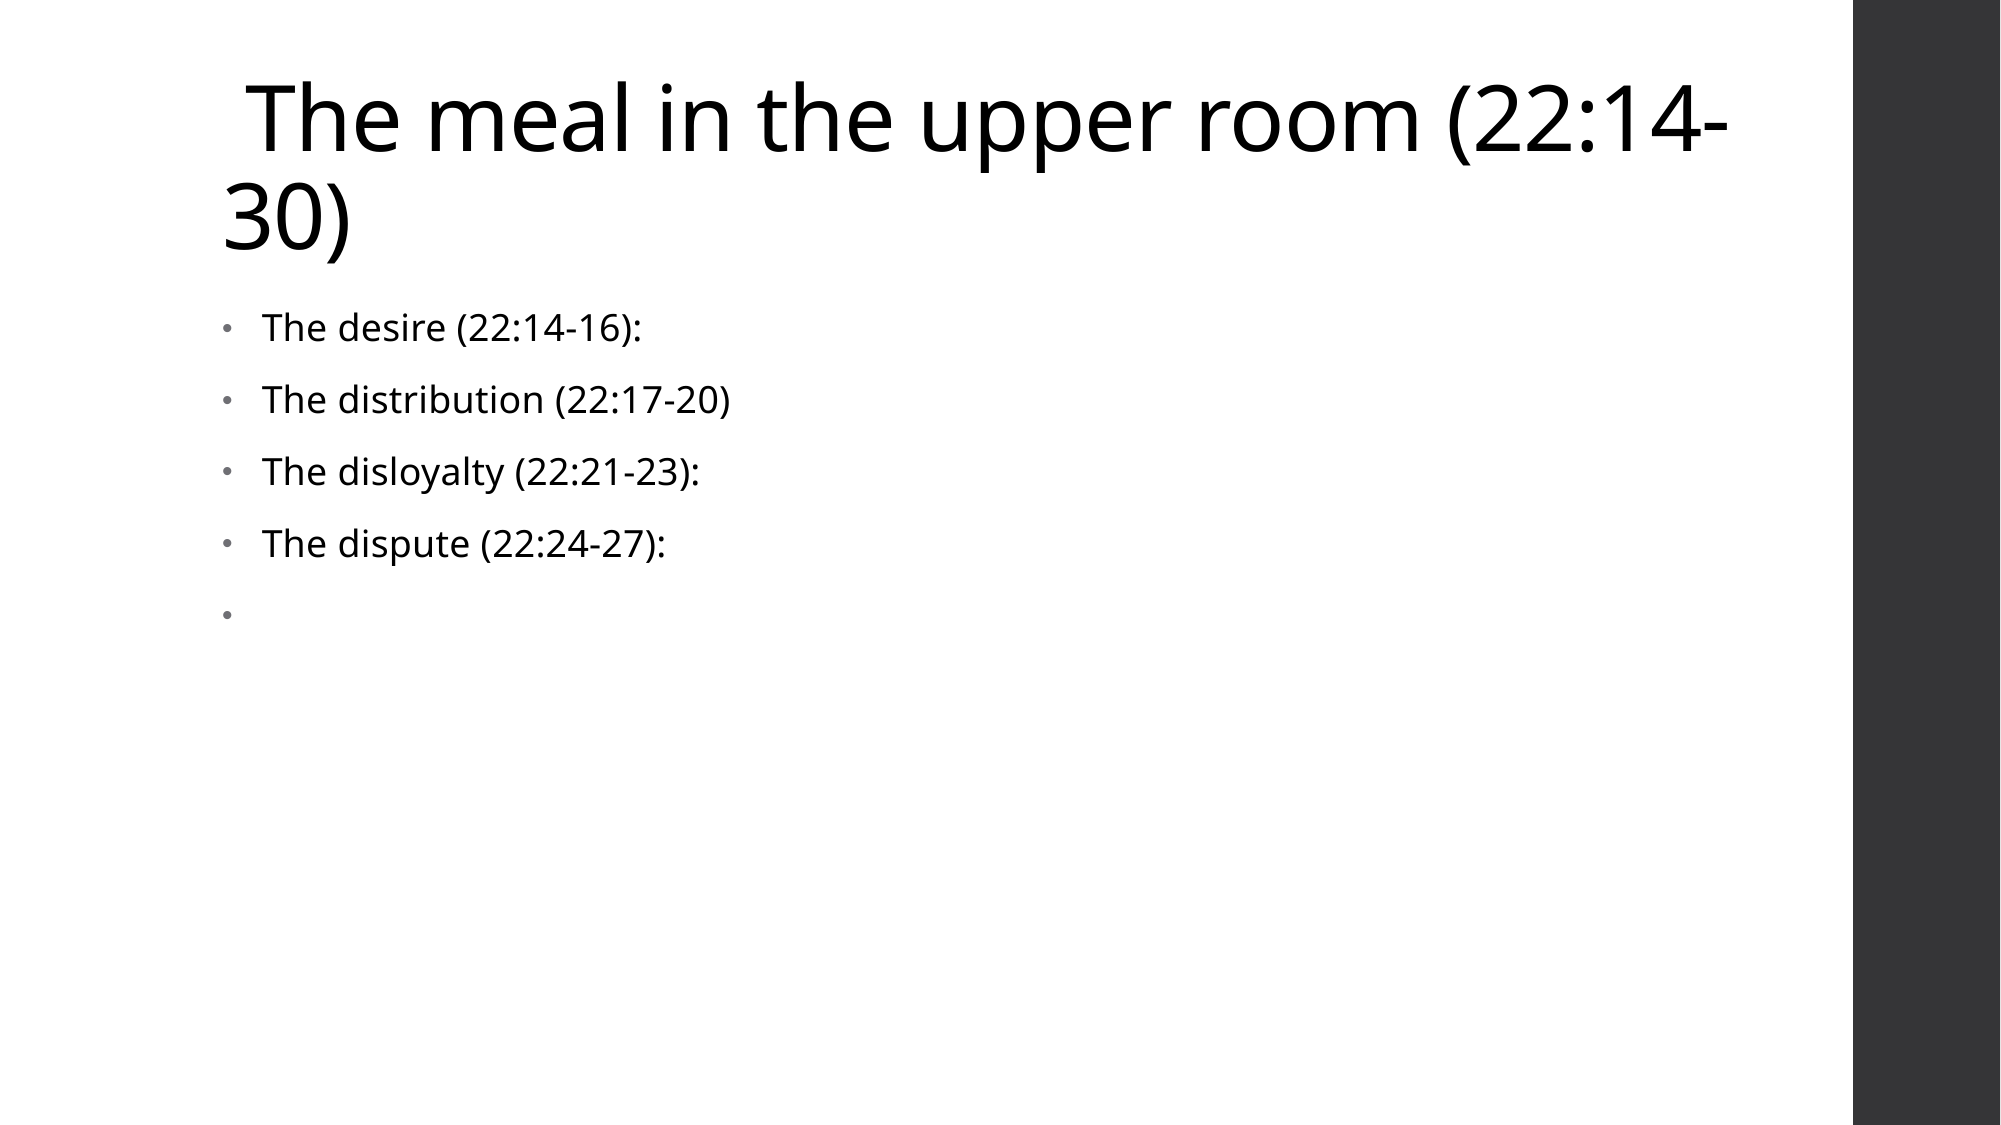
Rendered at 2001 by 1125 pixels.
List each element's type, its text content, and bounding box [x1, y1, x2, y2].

list The desire (22:14-16): The distribution (22:17-20) The disloyalty (22:21-23): The dispute (22:24-27): [206, 299, 1617, 1014]
title The meal in the upper room (22:14-30) [206, 60, 1797, 278]
